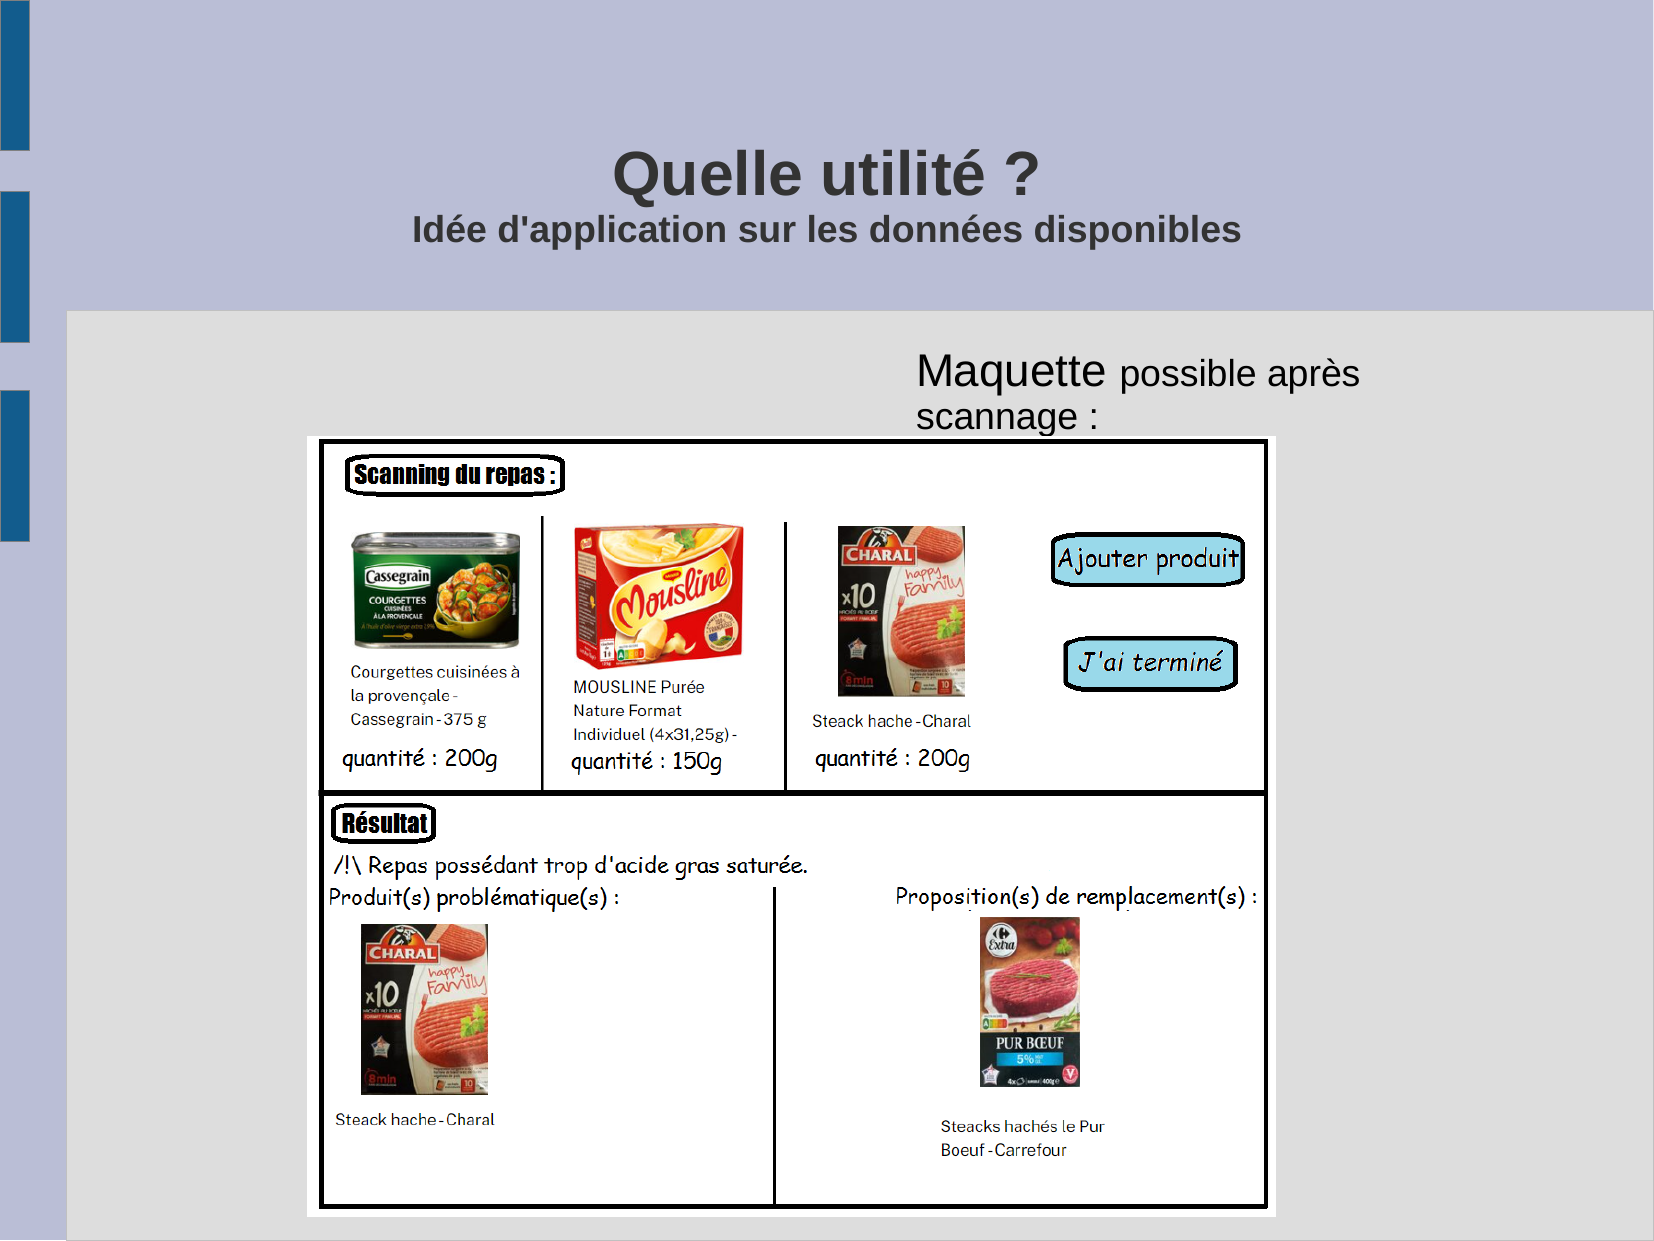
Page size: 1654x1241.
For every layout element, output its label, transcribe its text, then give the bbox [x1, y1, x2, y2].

list Maquette possible après scannage : [845, 344, 1535, 1127]
title Quelle utilité ? Idée d'application sur les données disponibles [121, 91, 1534, 299]
picture [307, 436, 1276, 1217]
